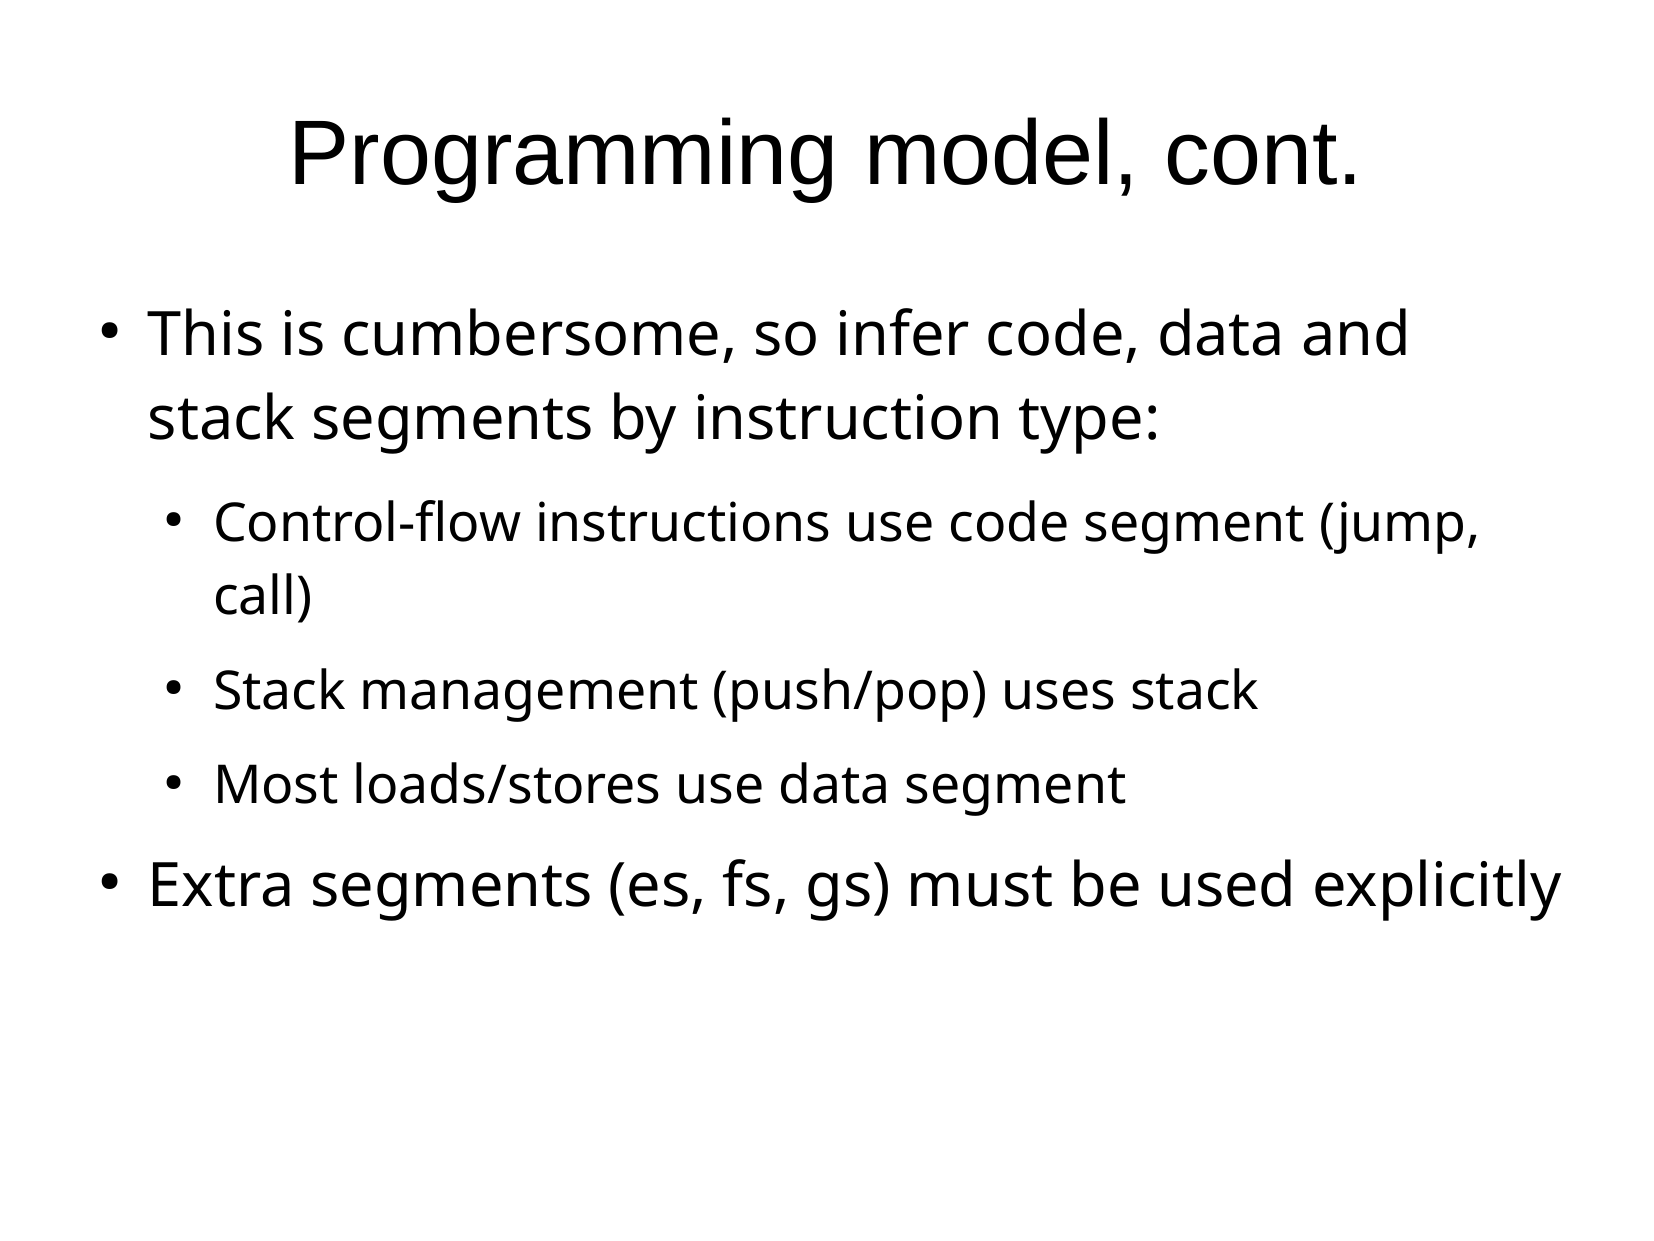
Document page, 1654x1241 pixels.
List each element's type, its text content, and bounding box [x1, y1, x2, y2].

title Programming model, cont. [82, 49, 1571, 257]
list This is cumbersome, so infer code, data and stack segments by instruction type: Control-flow instructions use code segment (jump, call) Stack management (push/pop) uses stack Most loads/stores use data segment Extra segments (es, fs, gs) must be used explicitly [82, 290, 1571, 1010]
